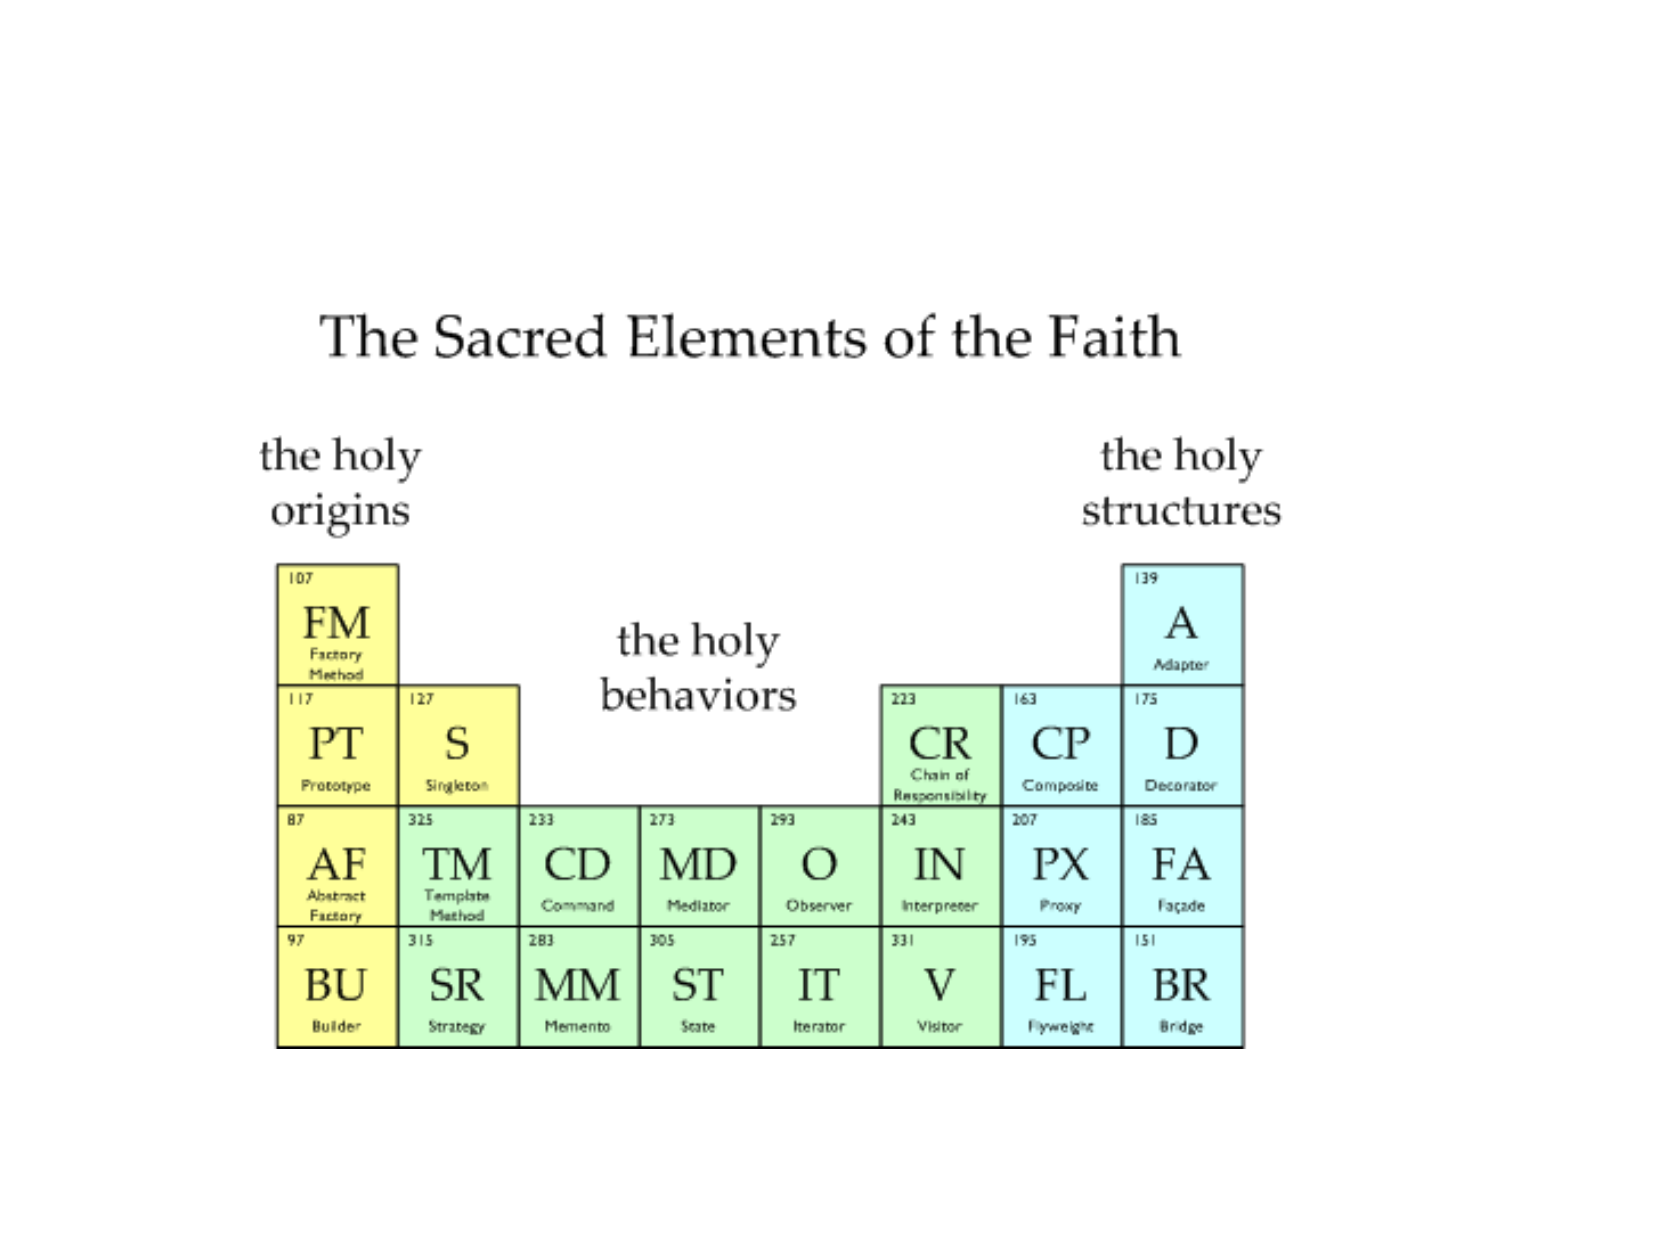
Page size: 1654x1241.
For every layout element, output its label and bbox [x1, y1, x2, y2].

picture [259, 295, 1285, 1049]
